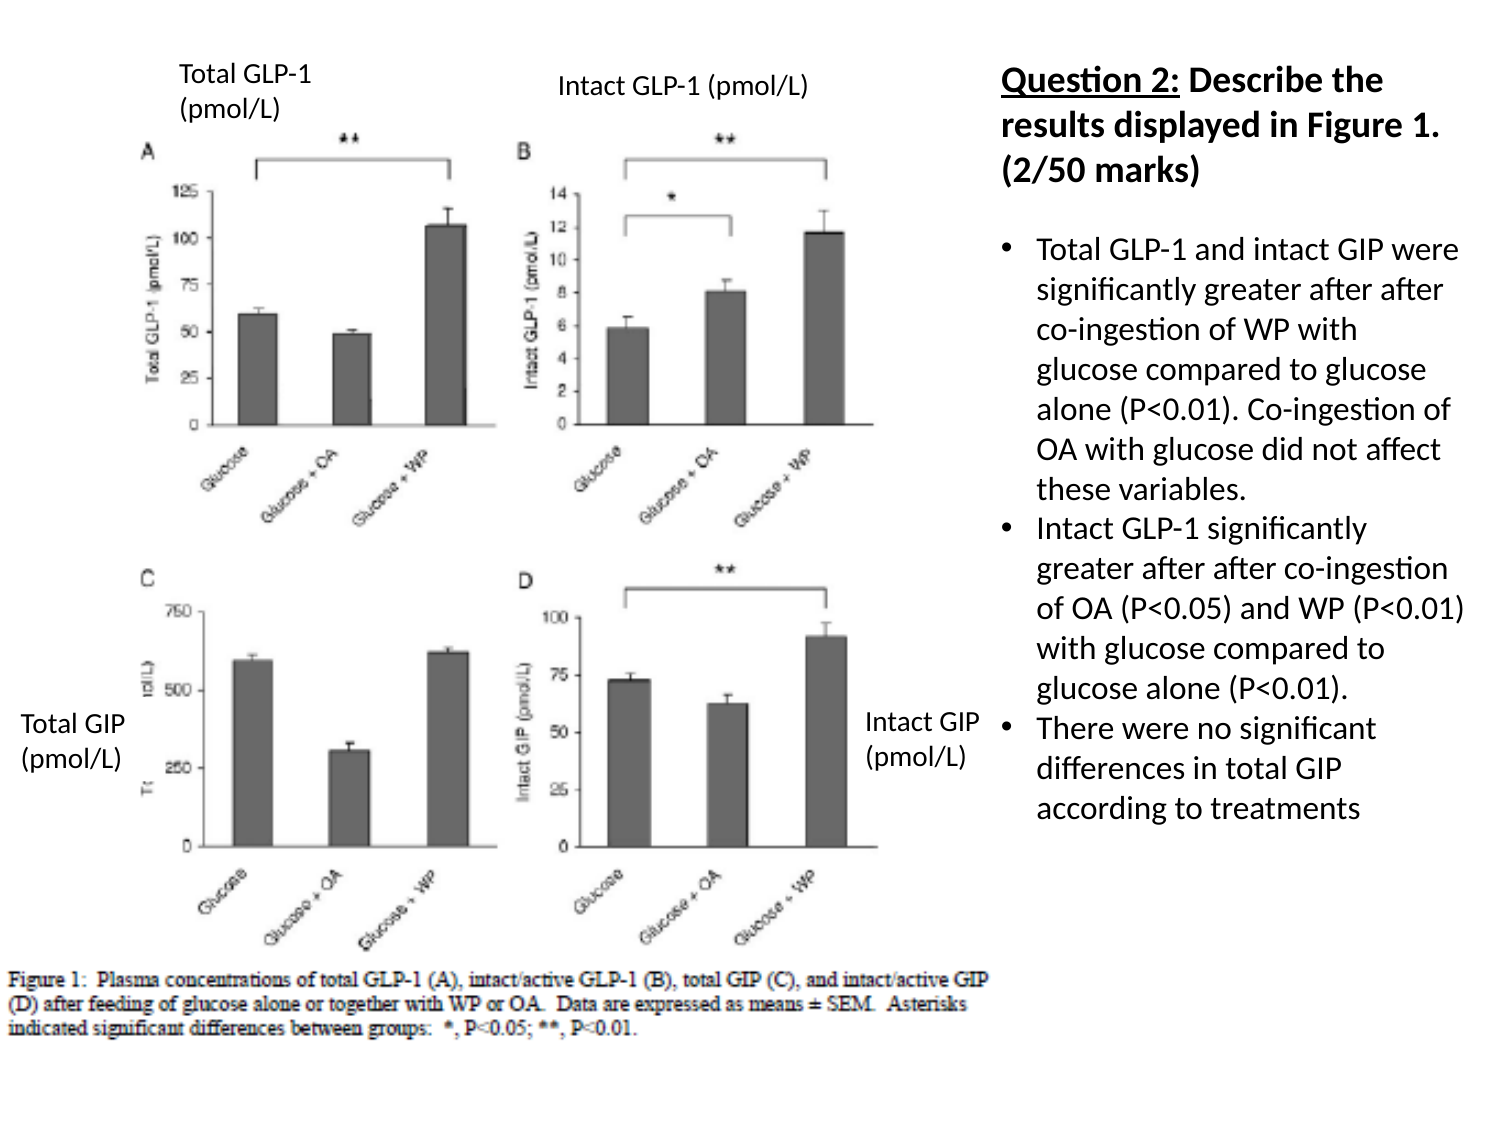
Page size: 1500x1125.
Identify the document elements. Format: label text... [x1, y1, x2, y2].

text_box Total GLP-1 (pmol/L) [164, 47, 367, 132]
text_box Intact GLP-1 (pmol/L) [543, 58, 840, 144]
text_box Question 2: Describe the results displayed in Figure 1. (2/50 marks) [986, 47, 1483, 243]
text_box Total GIP (pmol/L) [5, 696, 166, 782]
text_box Intact GIP (pmol/L) [850, 694, 1028, 780]
picture [0, 94, 986, 1071]
text_box Total GLP-1 and intact GIP were significantly greater after after co-ingestion of WP with glucose compared to glucose alone (P<0.01). Co-ingestion of OA with glucose did not affect these variables. Intact GLP-1 significantly greater after after co-ingestion of OA (P<0.05) and WP (P<0.01) with glucose compared to glucose alone (P<0.01). There were no significant differences in total GIP according to treatments [986, 219, 1481, 1125]
